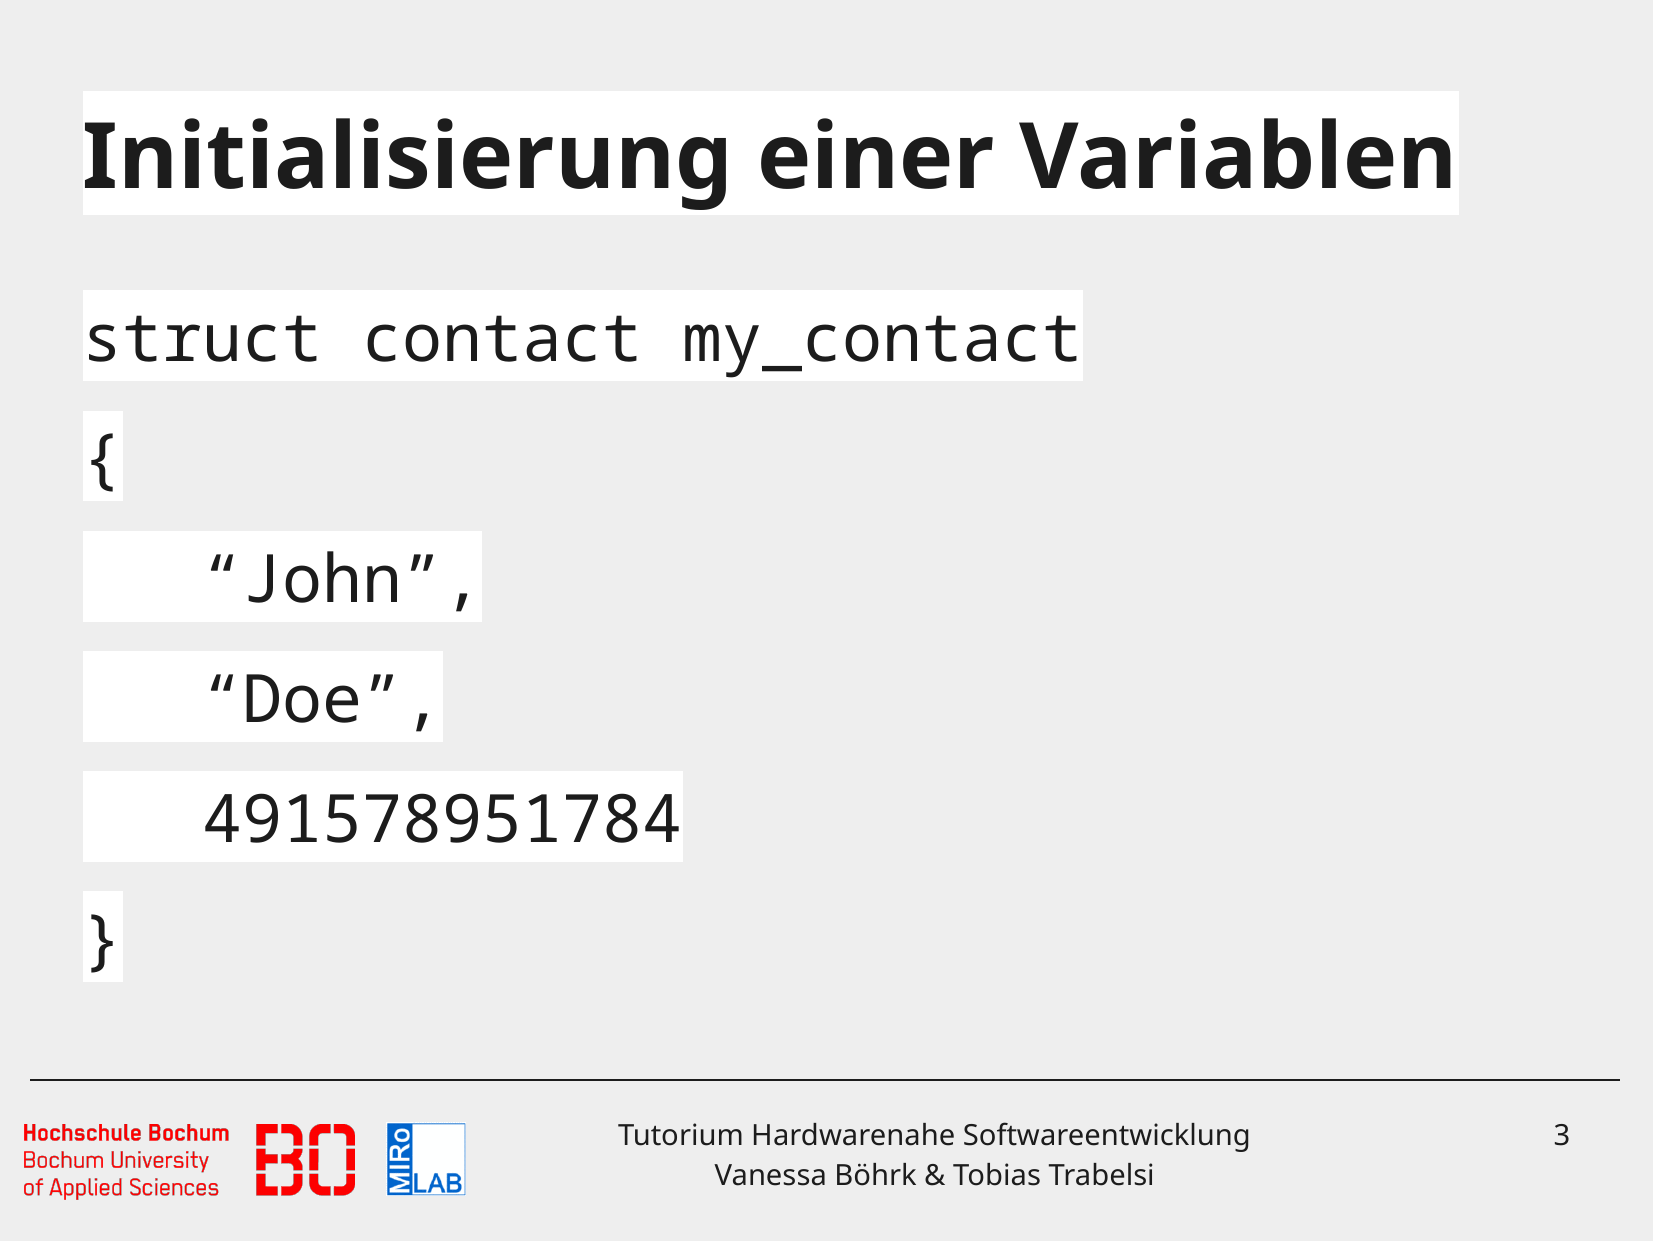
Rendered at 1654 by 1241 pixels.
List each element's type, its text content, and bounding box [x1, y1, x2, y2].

picture [24, 1124, 355, 1200]
title Initialisierung einer Variablen [82, 49, 1561, 257]
picture [386, 1122, 466, 1196]
list struct contact my_contact { “John”, “Doe”, 491578951784 } [82, 290, 1571, 1010]
